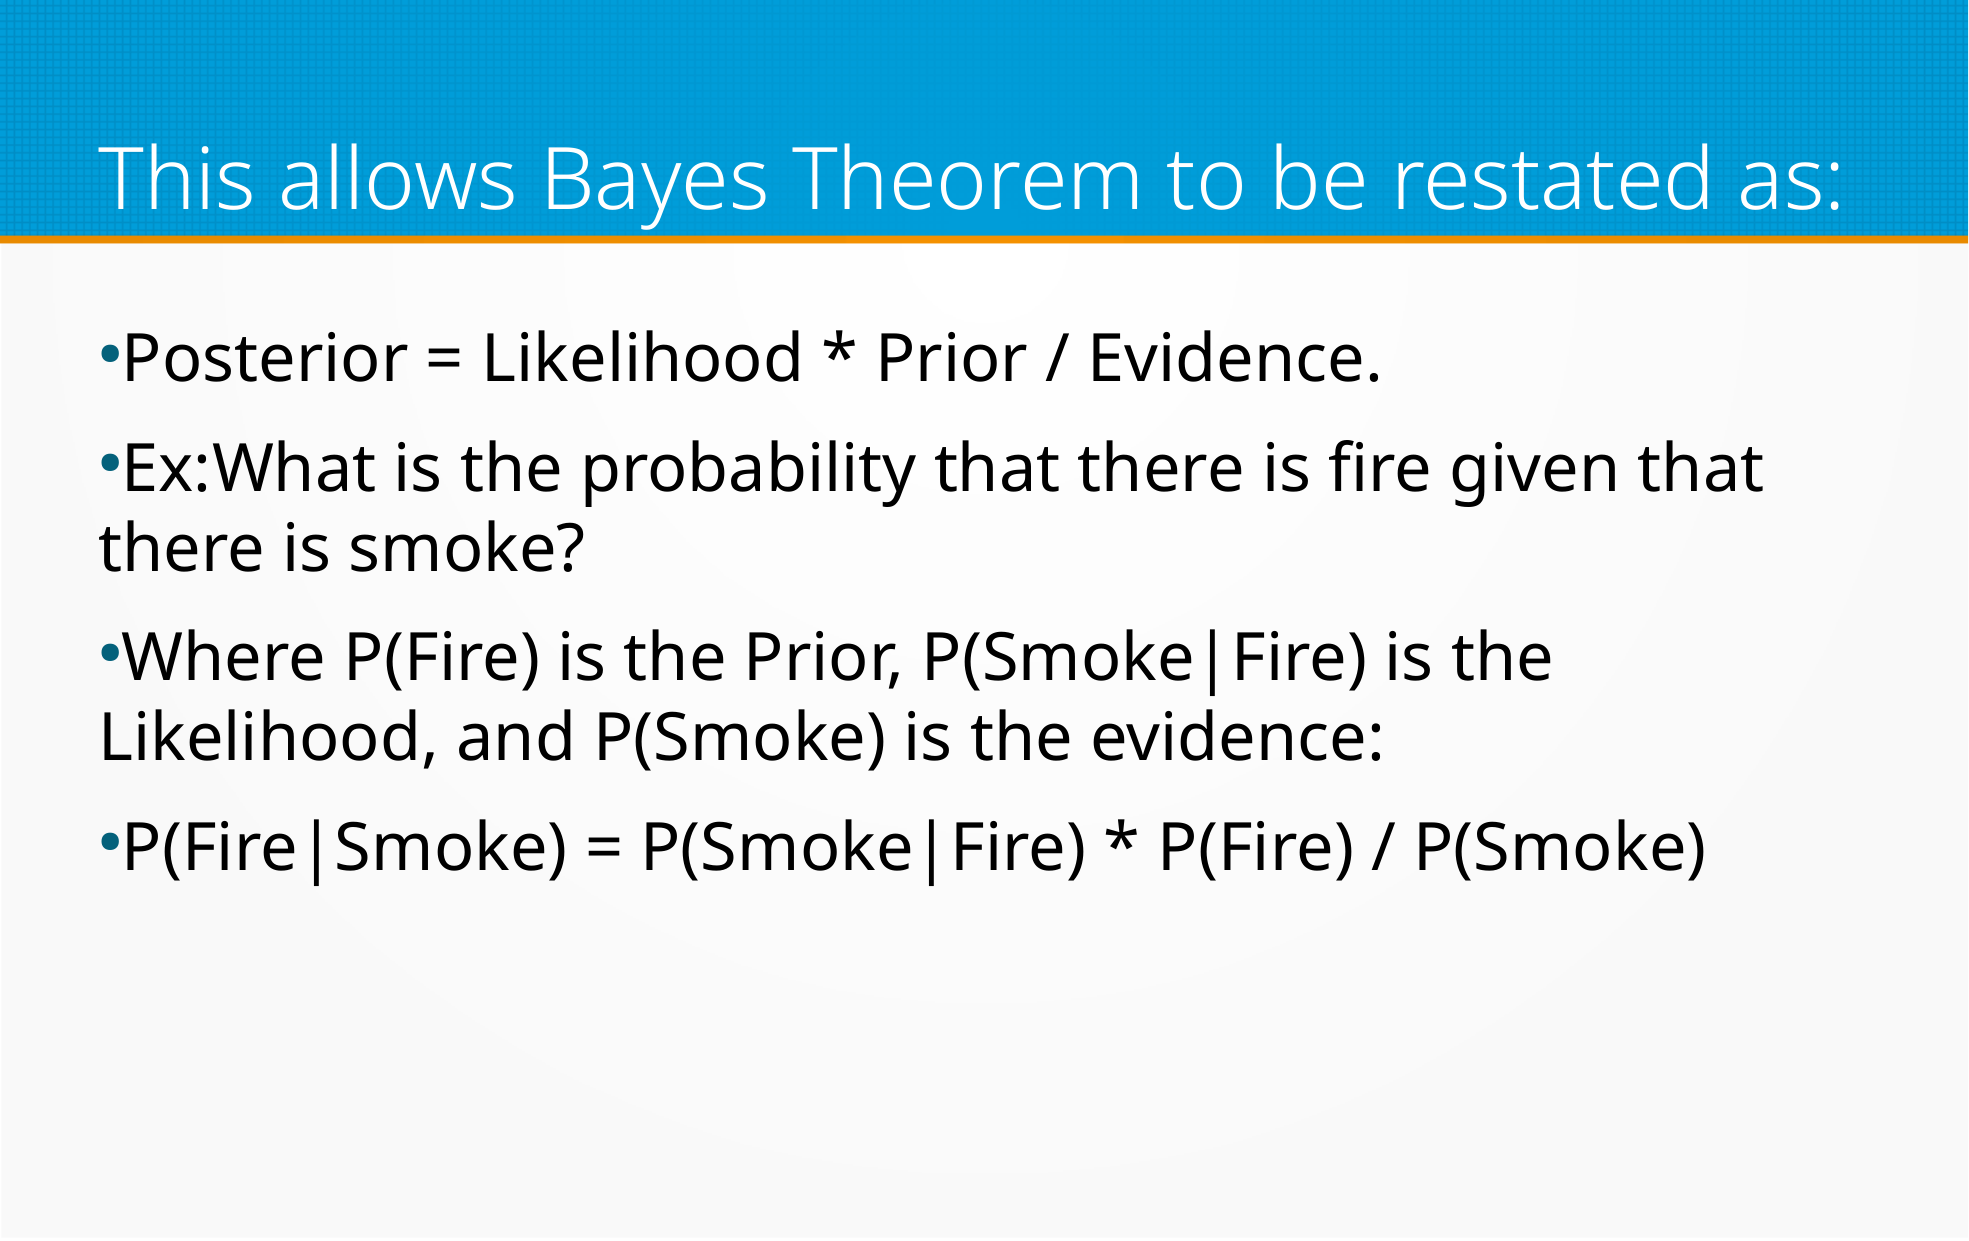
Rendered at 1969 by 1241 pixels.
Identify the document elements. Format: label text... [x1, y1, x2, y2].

list Posterior = Likelihood * Prior / Evidence. Ex:What is the probability that there is fire given that there is smoke? Where P(Fire) is the Prior, P(Smoke|Fire) is the Likelihood, and P(Smoke) is the evidence: P(Fire|Smoke) = P(Smoke|Fire) * P(Fire) / P(Smoke) [98, 315, 1861, 1081]
title This allows Bayes Theorem to be restated as: [98, 19, 1870, 227]
